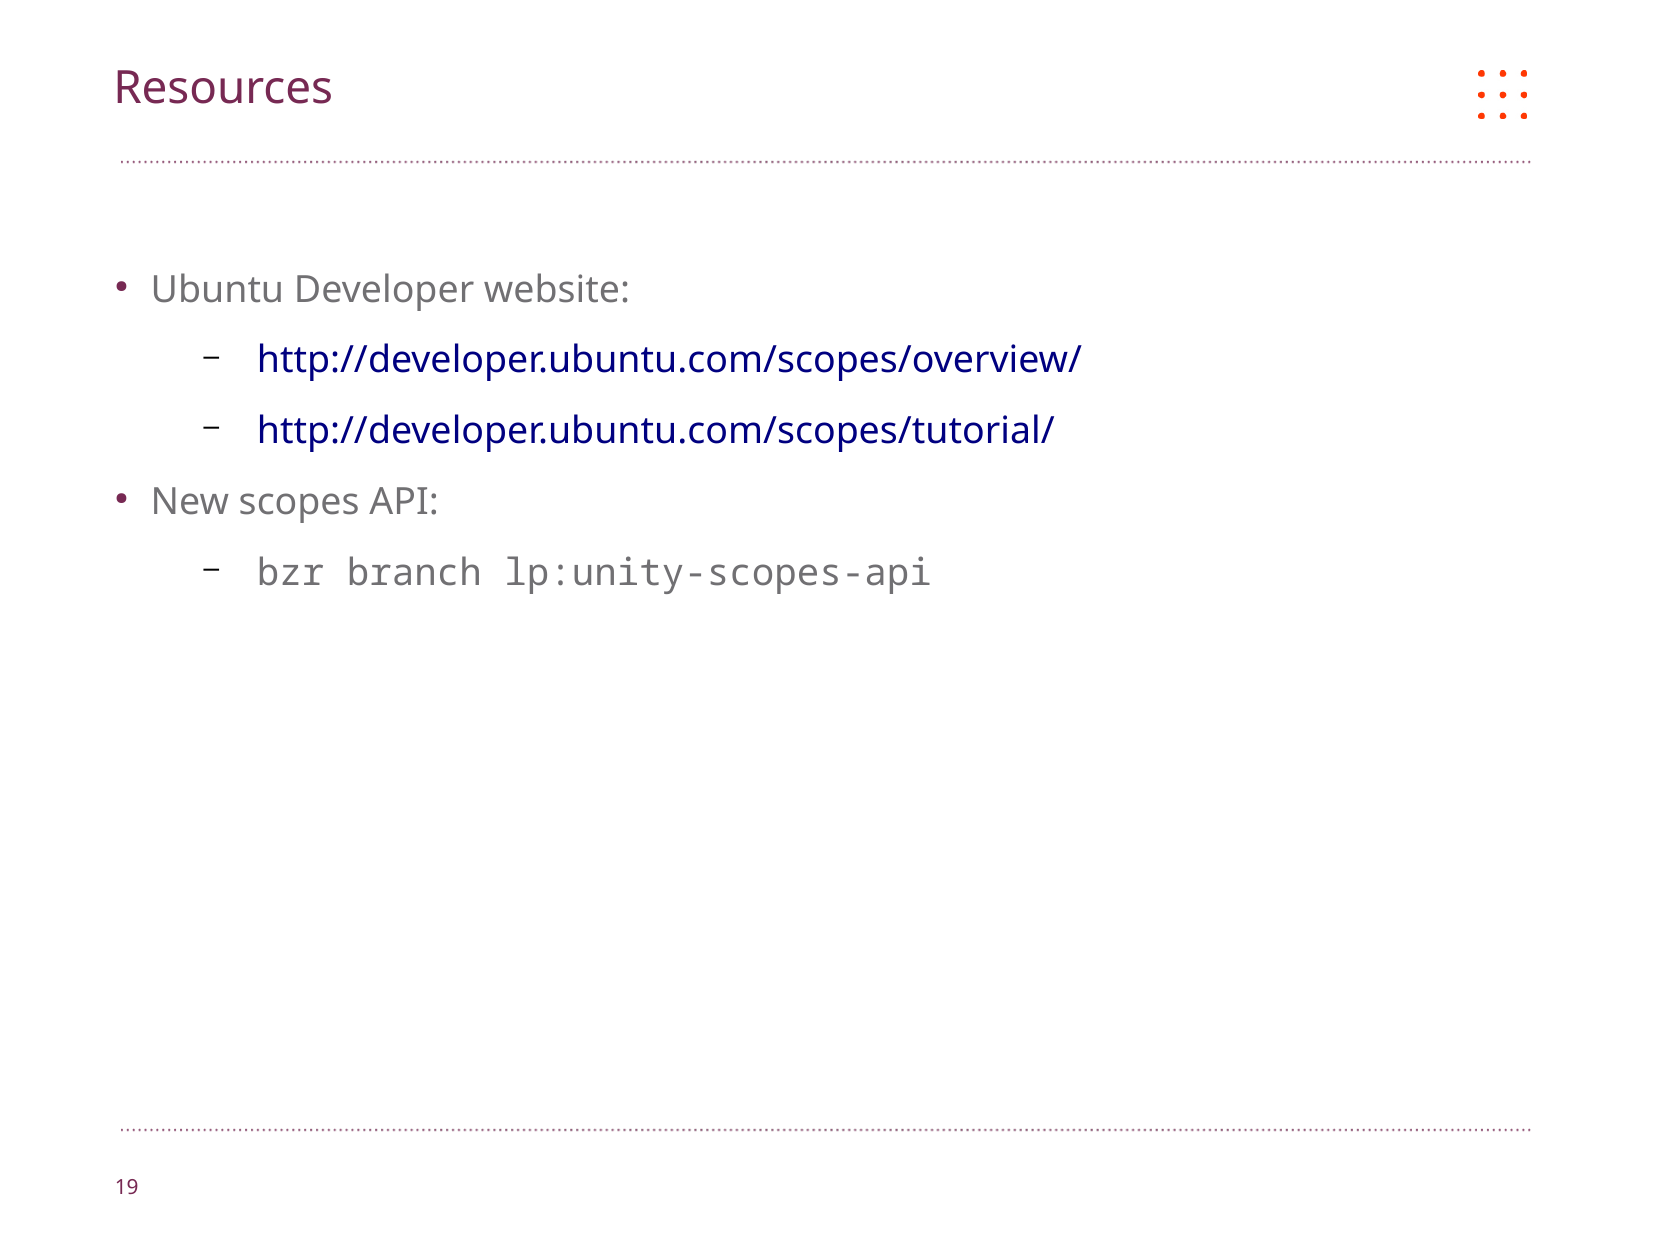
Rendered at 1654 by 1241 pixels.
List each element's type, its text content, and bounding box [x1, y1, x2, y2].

title Resources [113, 48, 1382, 124]
list Ubuntu Developer website: http://developer.ubuntu.com/scopes/overview/ http://developer.ubuntu.com/scopes/tutorial/ New scopes API: bzr branch lp:unity-scopes-api [115, 256, 1540, 977]
picture [1478, 70, 1527, 119]
picture [111, 159, 1533, 166]
picture [111, 1127, 1533, 1134]
